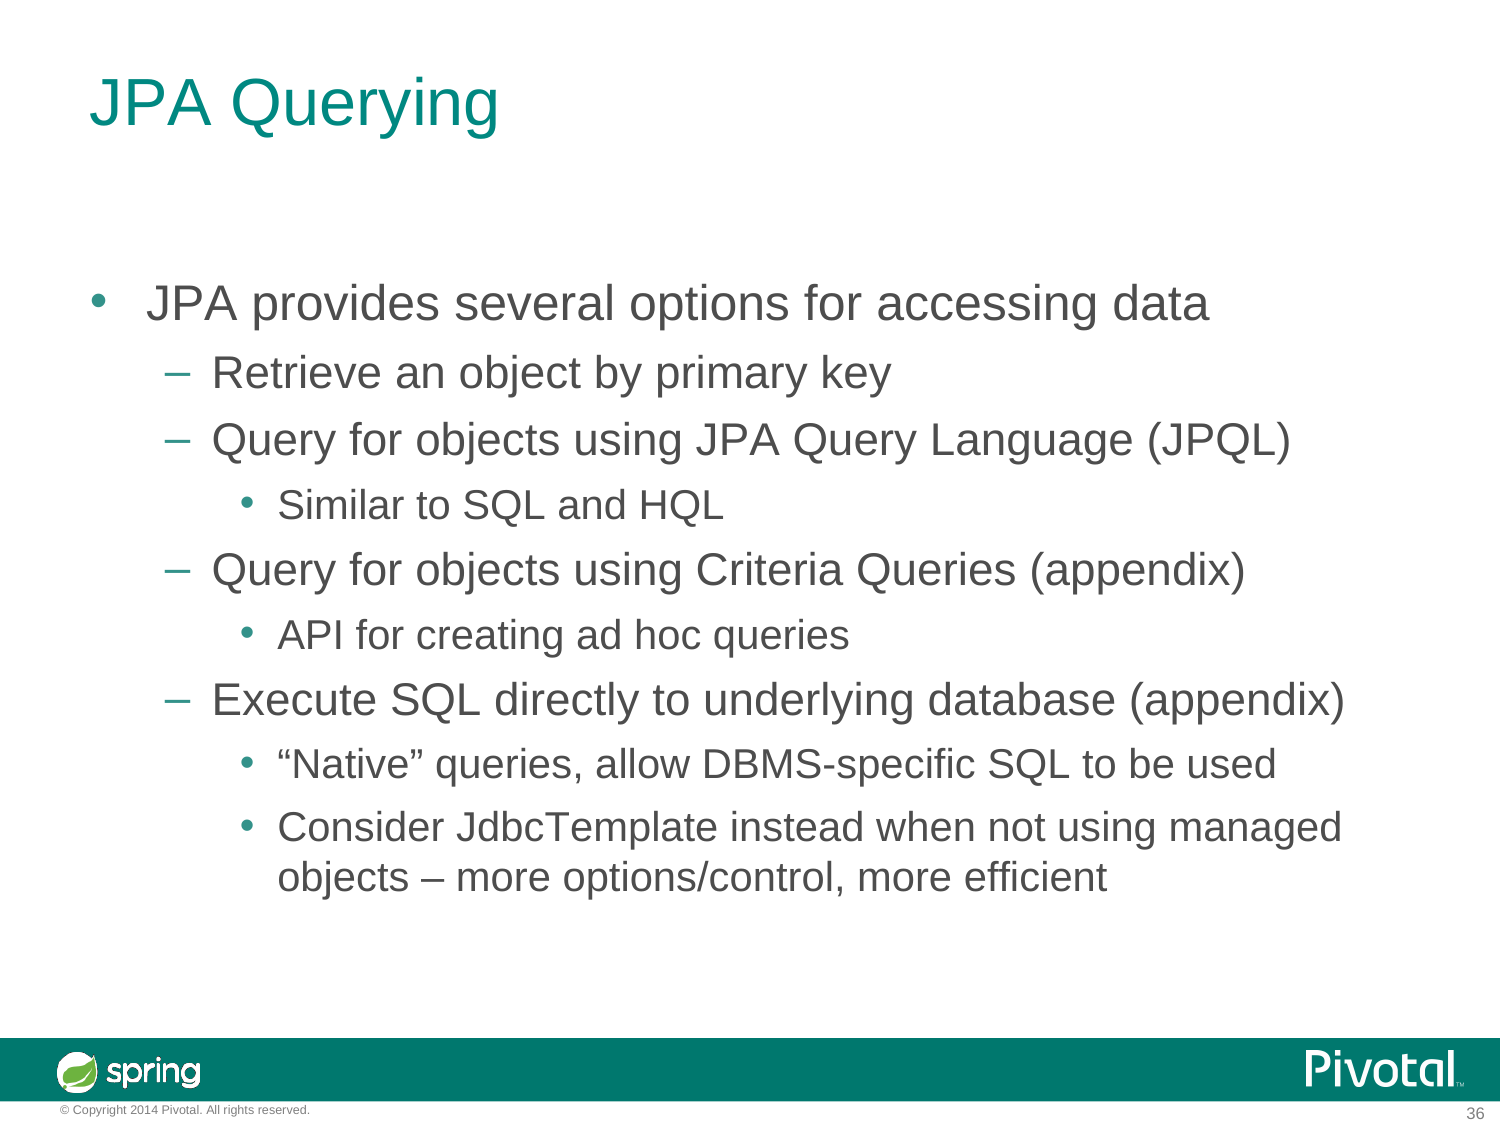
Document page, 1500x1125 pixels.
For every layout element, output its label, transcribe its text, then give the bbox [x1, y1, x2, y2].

title JPA Querying [75, 45, 1426, 233]
picture [32, 1041, 210, 1103]
list JPA provides several options for accessing data Retrieve an object by primary key Query for objects using JPA Query Language (JPQL) Similar to SQL and HQL Query for objects using Criteria Queries (appendix) API for creating ad hoc queries Execute SQL directly to underlying database (appendix) “Native” queries, allow DBMS-specific SQL to be used Consider JdbcTemplate instead when not using managed objects – more options/control, more efficient [75, 262, 1426, 1005]
picture [1306, 1050, 1464, 1087]
